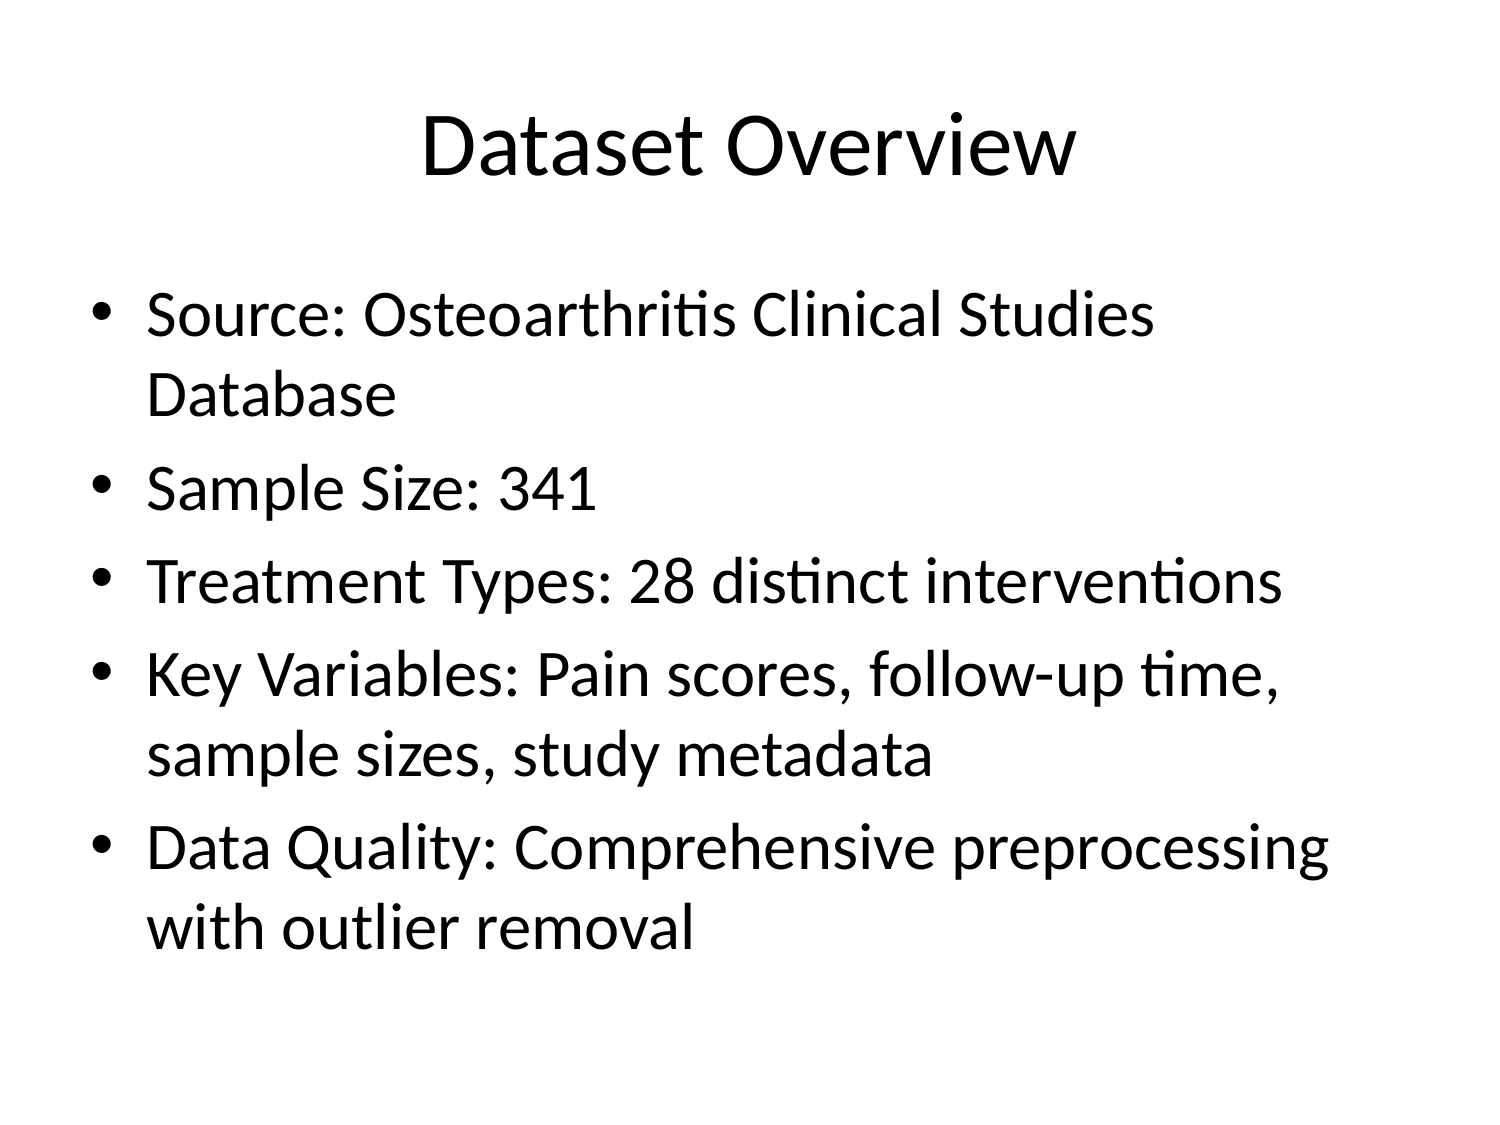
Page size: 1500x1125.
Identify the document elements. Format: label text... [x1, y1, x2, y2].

list Source: Osteoarthritis Clinical Studies Database Sample Size: 341 Treatment Types: 28 distinct interventions Key Variables: Pain scores, follow-up time, sample sizes, study metadata Data Quality: Comprehensive preprocessing with outlier removal [75, 262, 1425, 1005]
title Dataset Overview [75, 45, 1425, 233]
